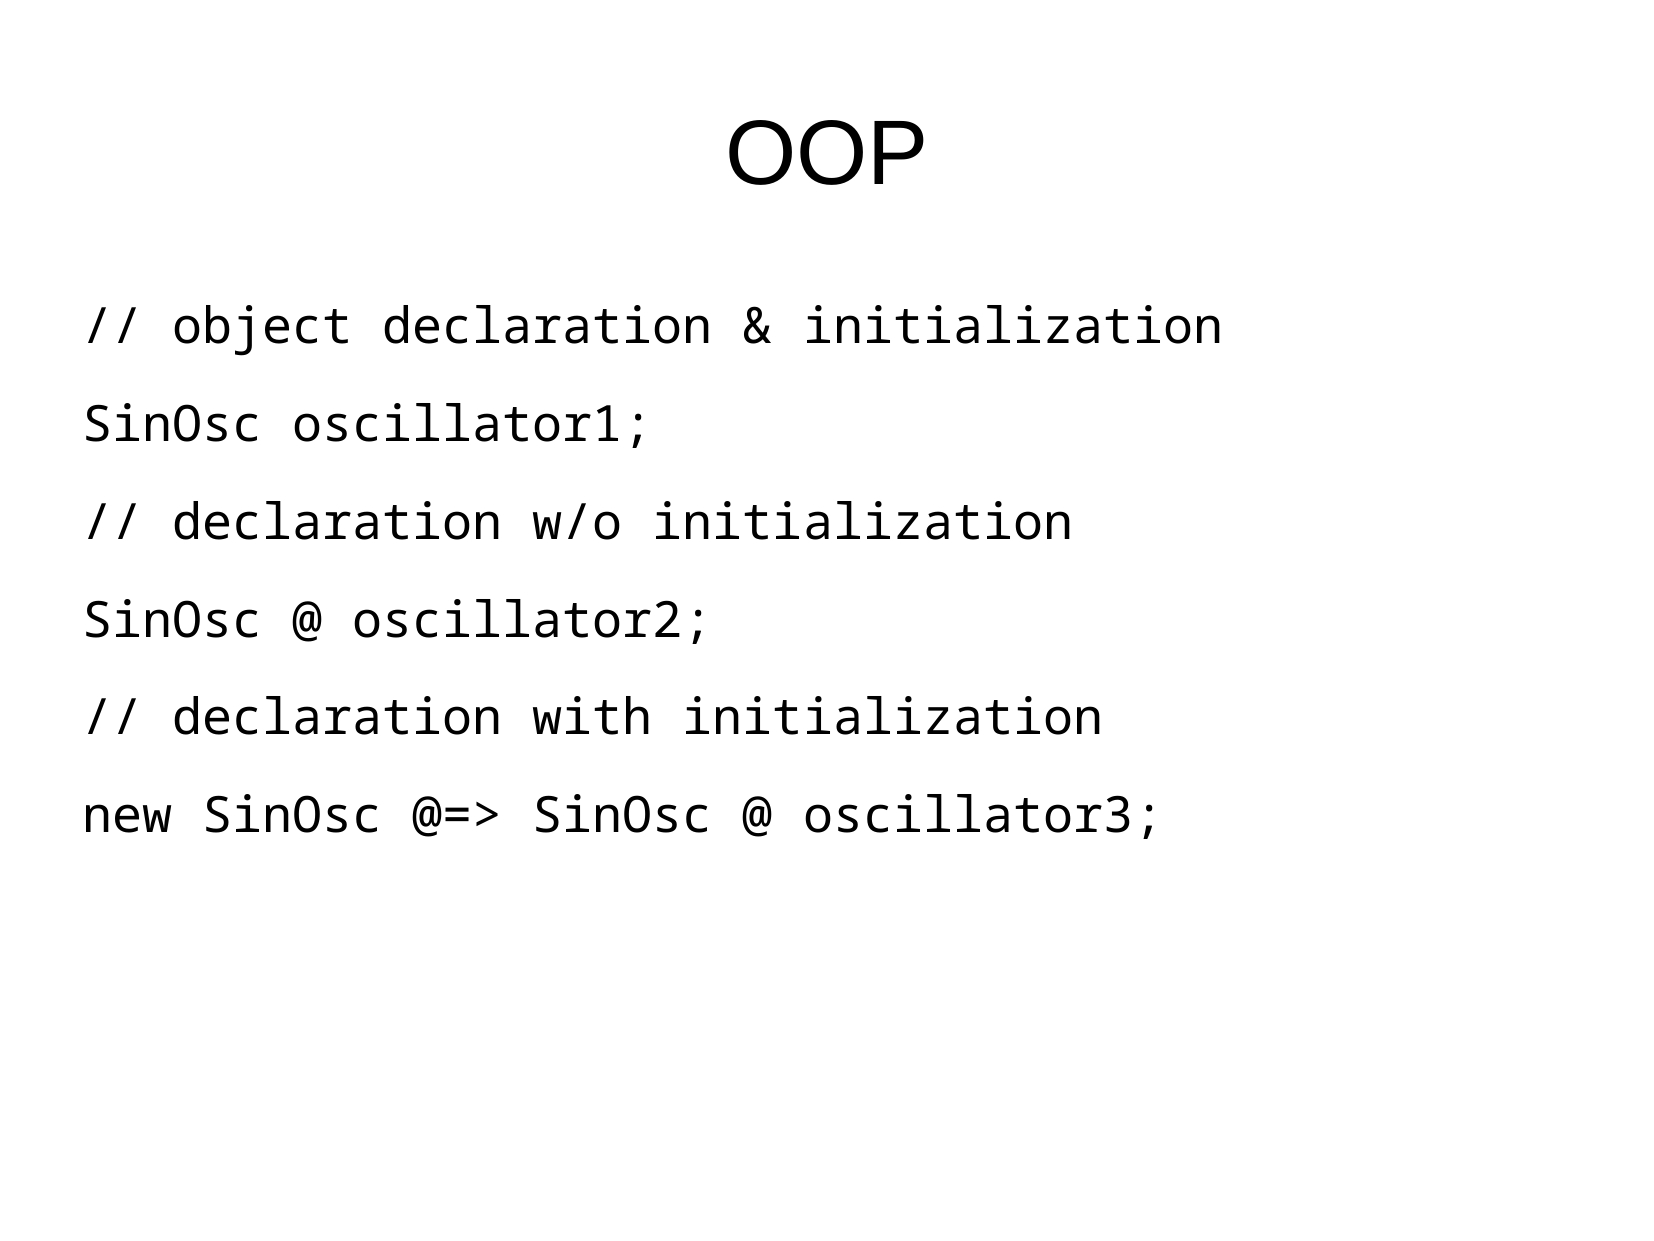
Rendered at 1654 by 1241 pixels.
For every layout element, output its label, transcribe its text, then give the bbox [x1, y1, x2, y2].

title OOP [82, 49, 1571, 257]
list // object declaration & initialization SinOsc oscillator1; // declaration w/o initialization SinOsc @ oscillator2; // declaration with initialization new SinOsc @=> SinOsc @ oscillator3; [82, 290, 1538, 1010]
